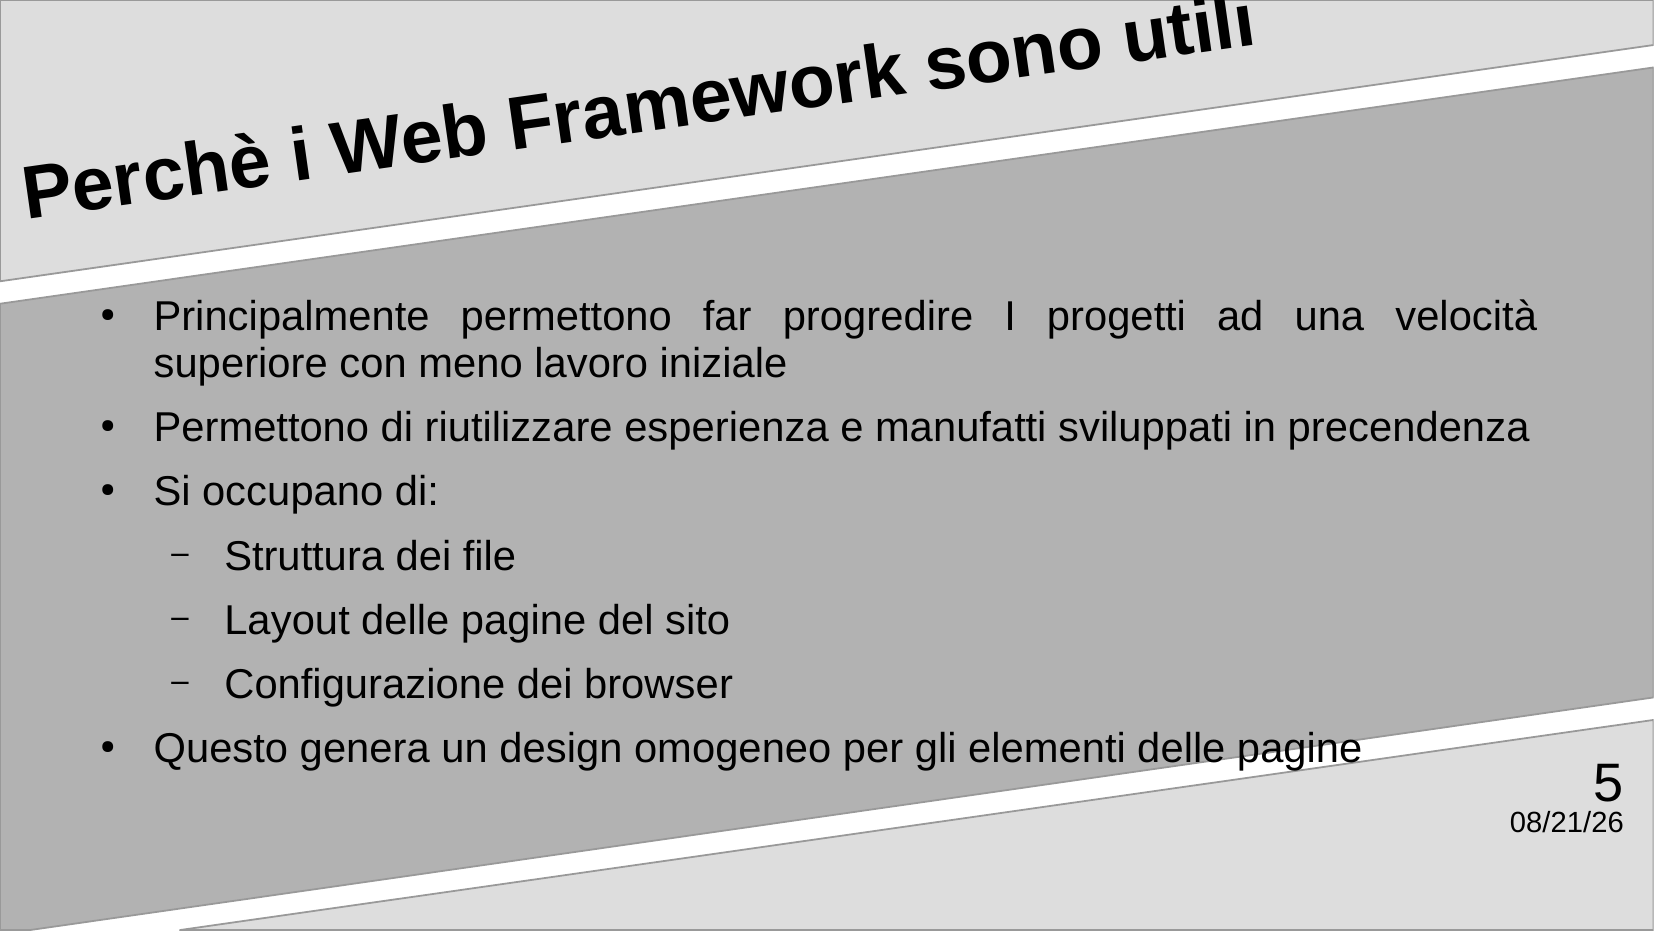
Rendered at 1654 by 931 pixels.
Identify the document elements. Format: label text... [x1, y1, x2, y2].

title Perchè i Web Framework sono utili [11, 0, 1496, 272]
list Principalmente permettono far progredire I progetti ad una velocità superiore con meno lavoro iniziale Permettono di riutilizzare esperienza e manufatti sviluppati in precendenza Si occupano di: Struttura dei file Layout delle pagine del sito Configurazione dei browser Questo genera un design omogeneo per gli elementi delle pagine [82, 292, 1538, 833]
